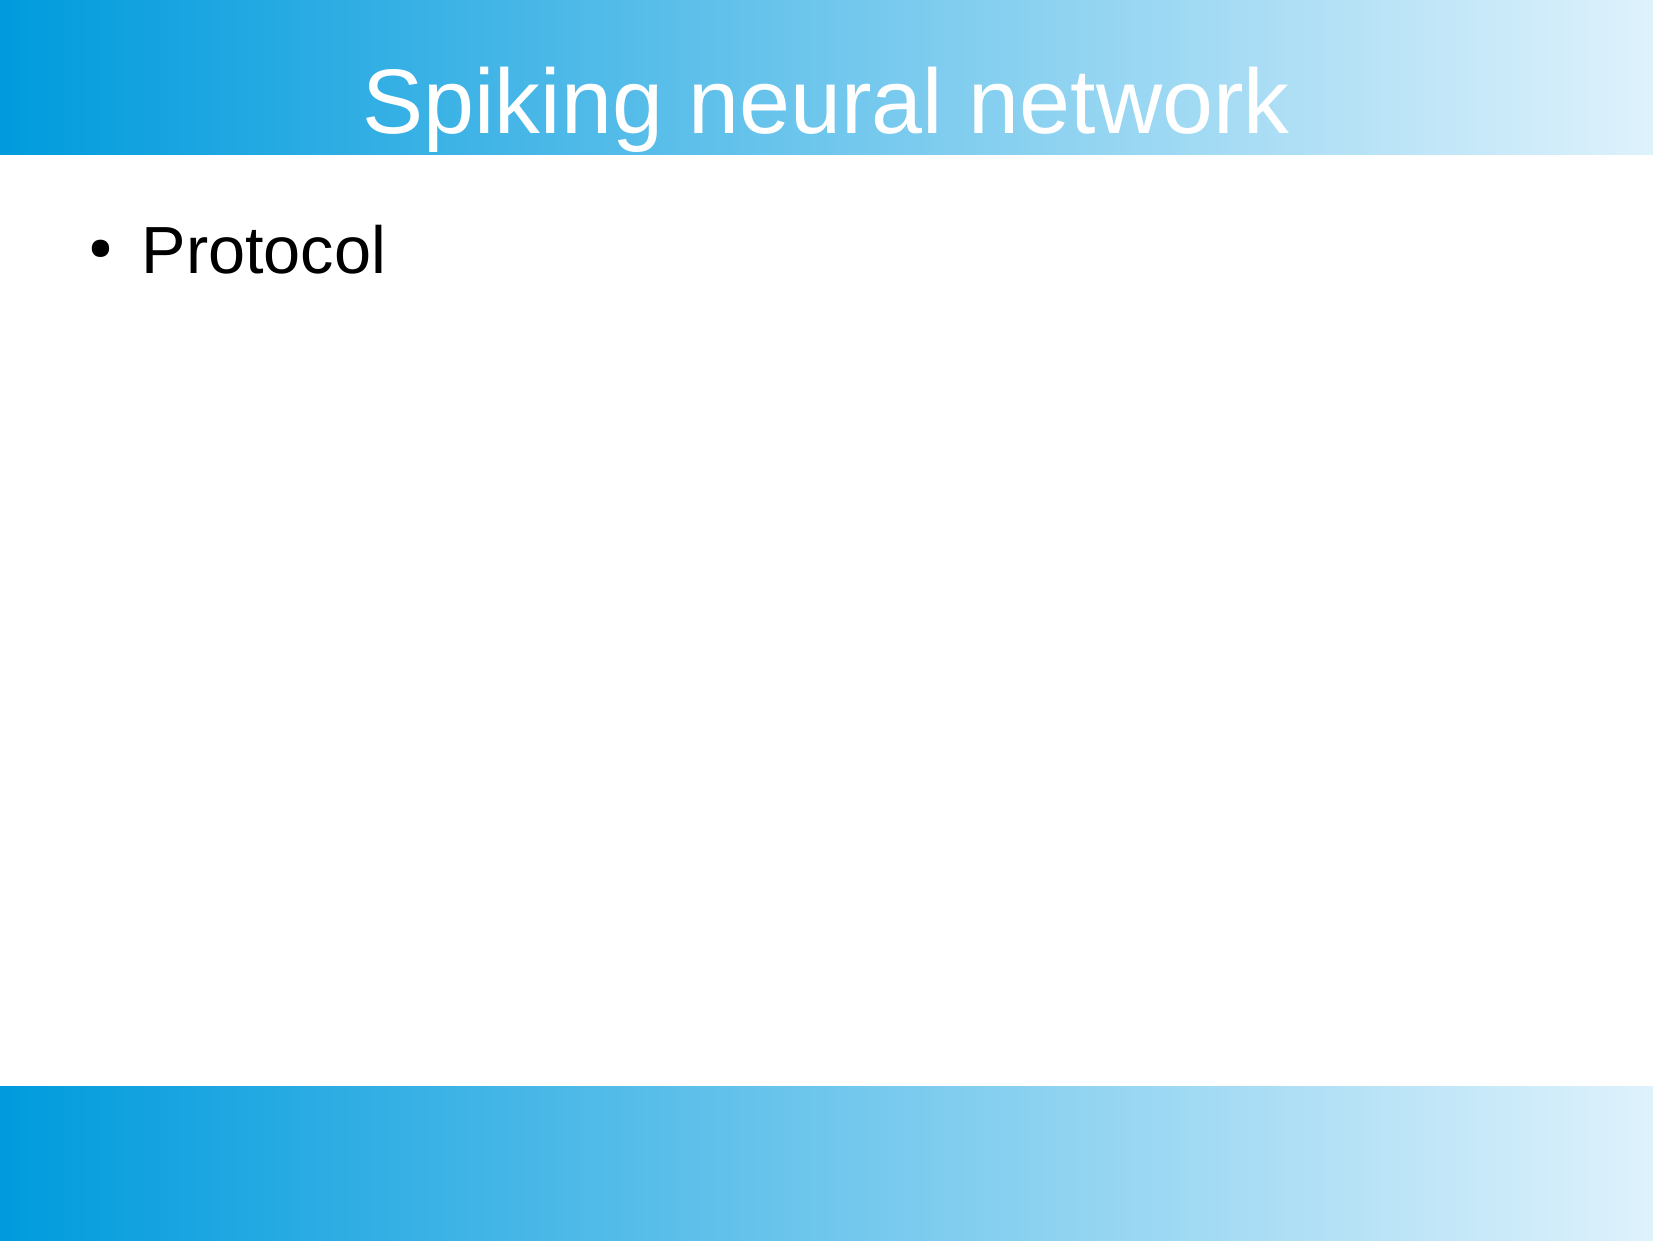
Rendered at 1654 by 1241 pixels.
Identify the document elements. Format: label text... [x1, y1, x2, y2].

title Spiking neural network [82, 49, 1571, 155]
list Protocol [70, 212, 1559, 360]
